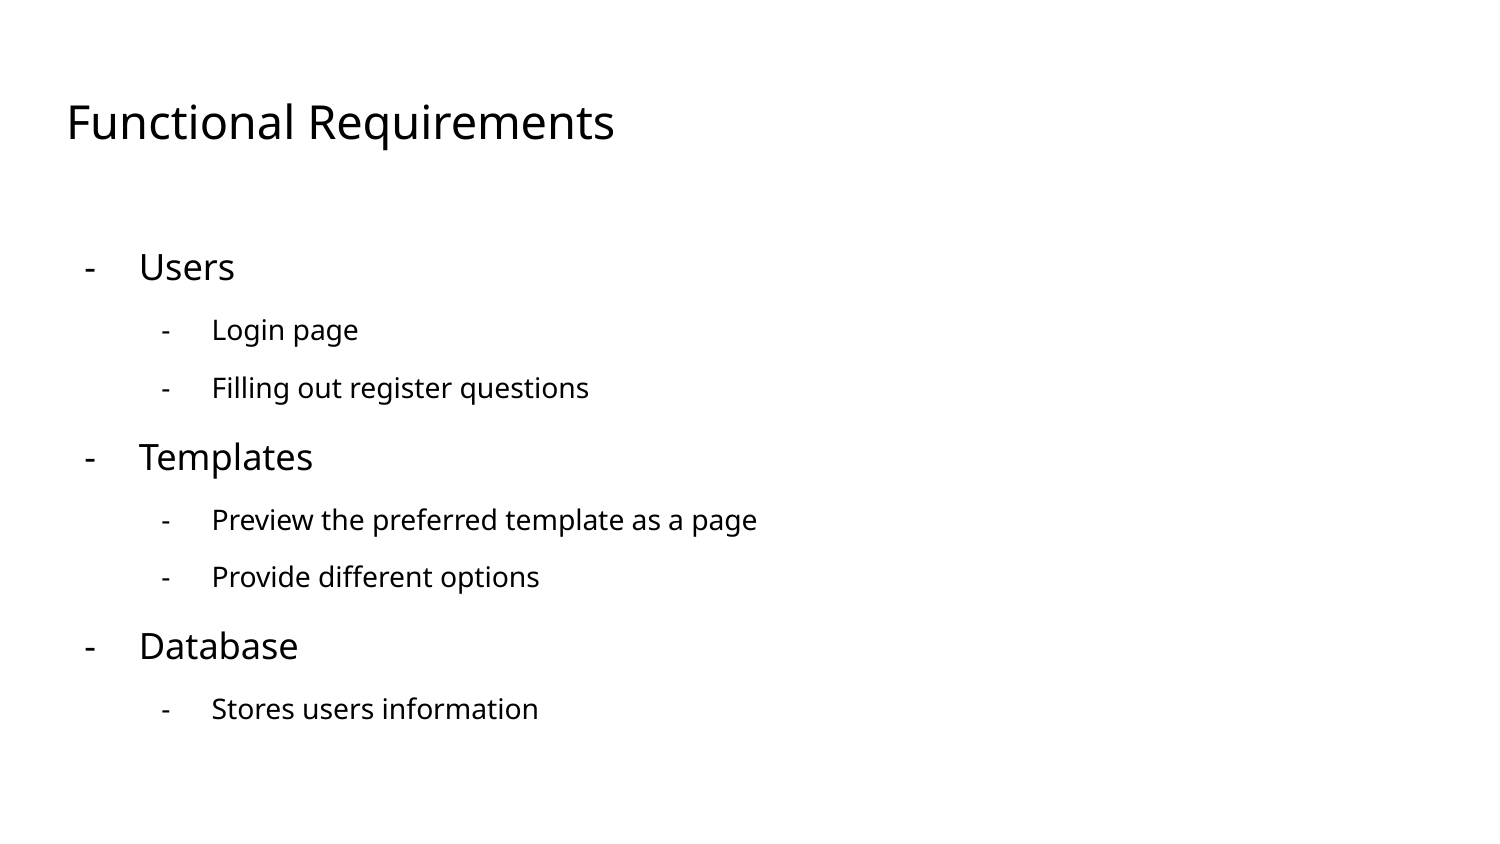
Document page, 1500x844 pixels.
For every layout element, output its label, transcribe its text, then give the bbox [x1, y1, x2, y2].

title Functional Requirements [51, 74, 1449, 169]
list Users Login page Filling out register questions Templates Preview the preferred template as a page Provide different options Database Stores users information [51, 202, 1449, 750]
